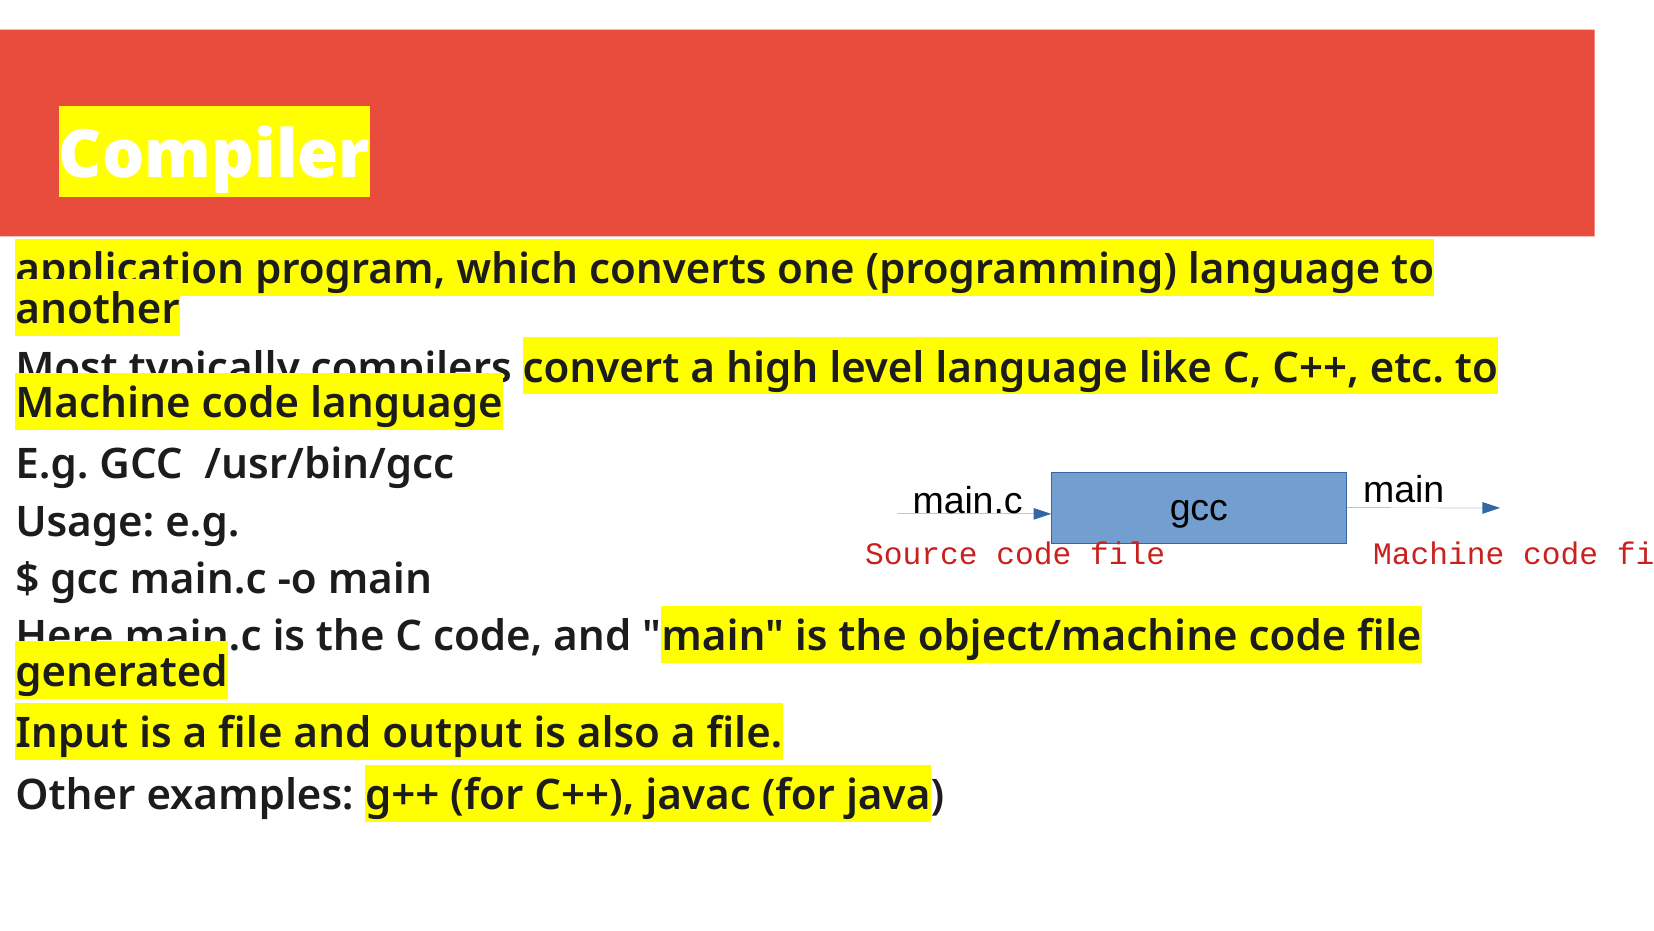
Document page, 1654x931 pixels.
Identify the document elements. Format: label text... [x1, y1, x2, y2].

text_box main.c [897, 472, 1038, 530]
list application program, which converts one (programming) language to another Most typically compilers convert a high level language like C, C++, etc. to Machine code language E.g. GCC /usr/bin/gcc Usage: e.g. $ gcc main.c -o main Here main.c is the C code, and "main" is the object/machine code file generated Input is a file and output is also a file. Other examples: g++ (for C++), javac (for java) [15, 251, 1565, 820]
text_box Machine code file [1358, 531, 1560, 618]
text_box gcc [1051, 472, 1347, 544]
title Compiler [59, 79, 1595, 191]
text_box Source code file [850, 531, 1052, 618]
text_box main [1348, 460, 1489, 518]
